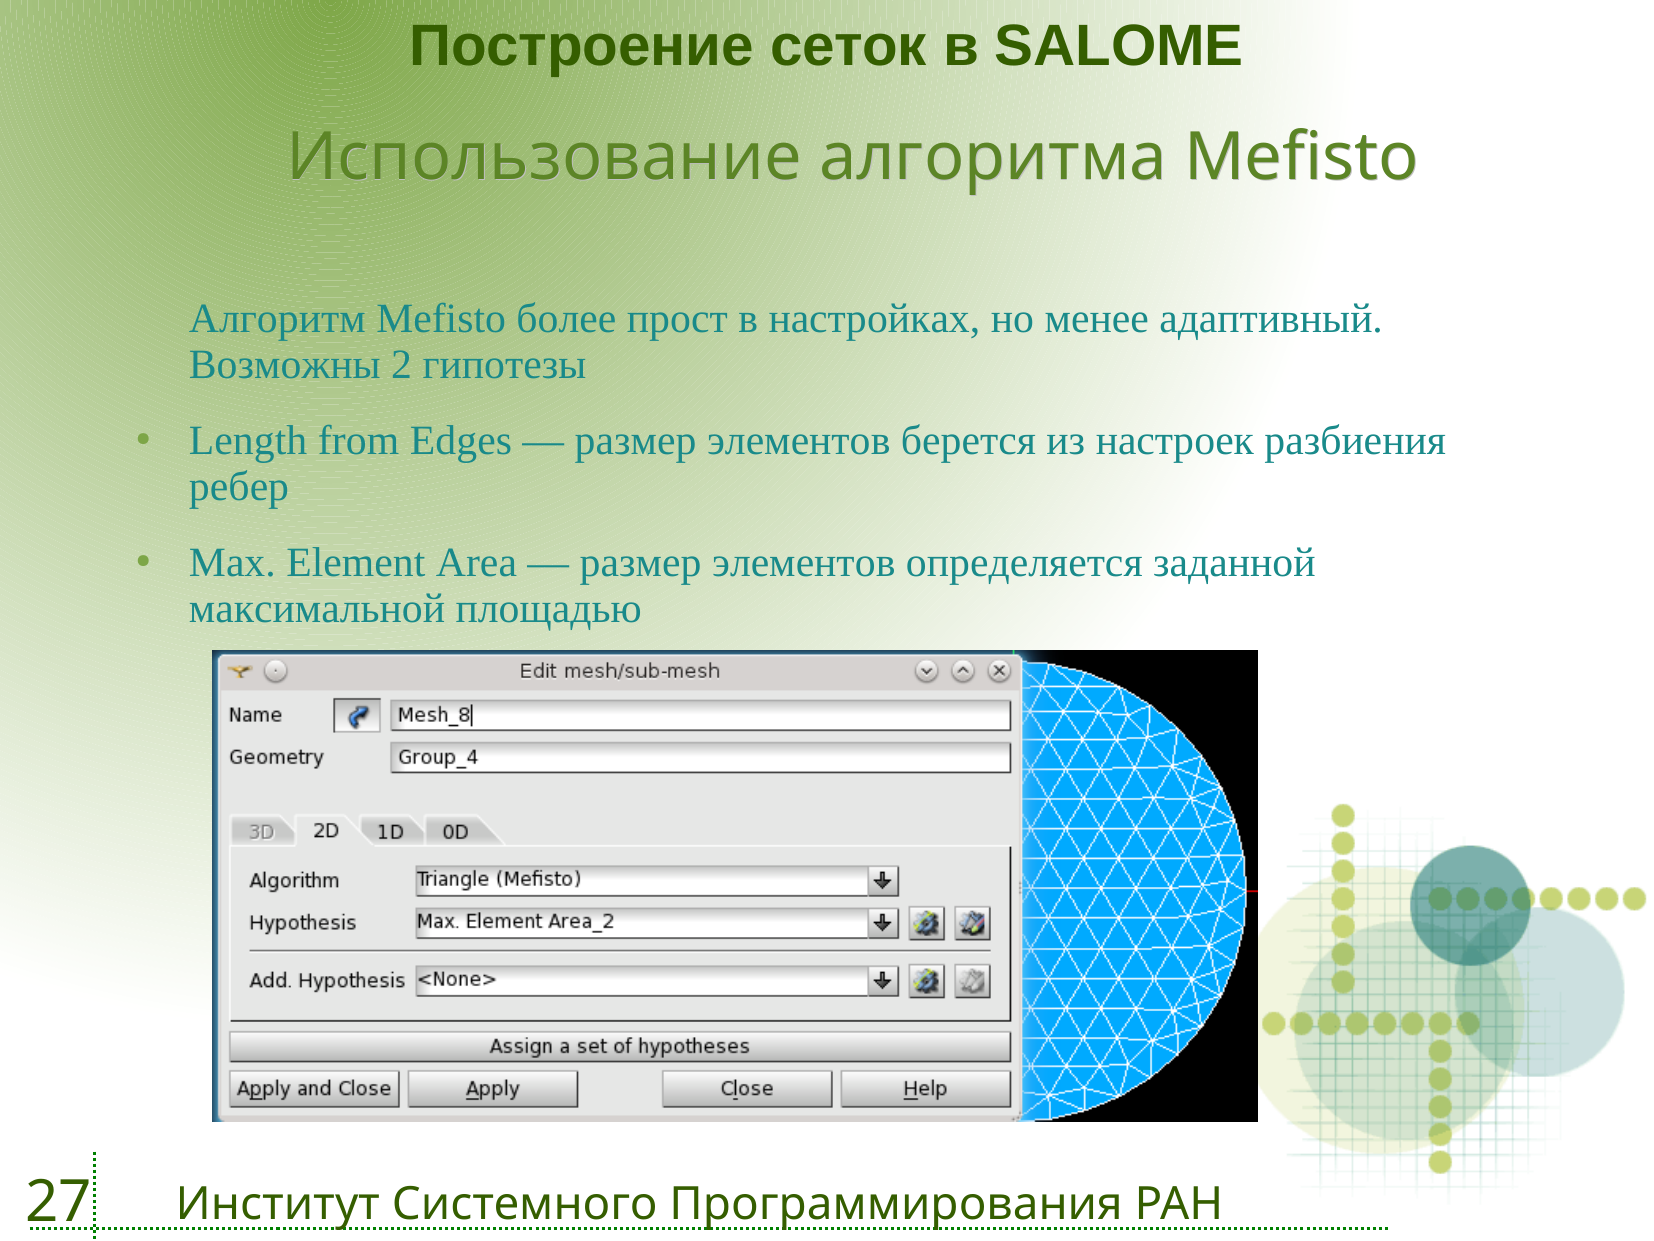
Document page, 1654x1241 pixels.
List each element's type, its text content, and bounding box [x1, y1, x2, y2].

picture [212, 650, 1654, 1211]
title Использование алгоритма Mefisto [82, 94, 1625, 213]
list Алгоритм Mefisto более прост в настройках, но менее адаптивный. Возможны 2 гипотезы Length from Edges — размер элементов берется из настроек разбиения ребер Max. Element Area — размер элементов определяется заданной максимальной площадью [118, 295, 1536, 1000]
